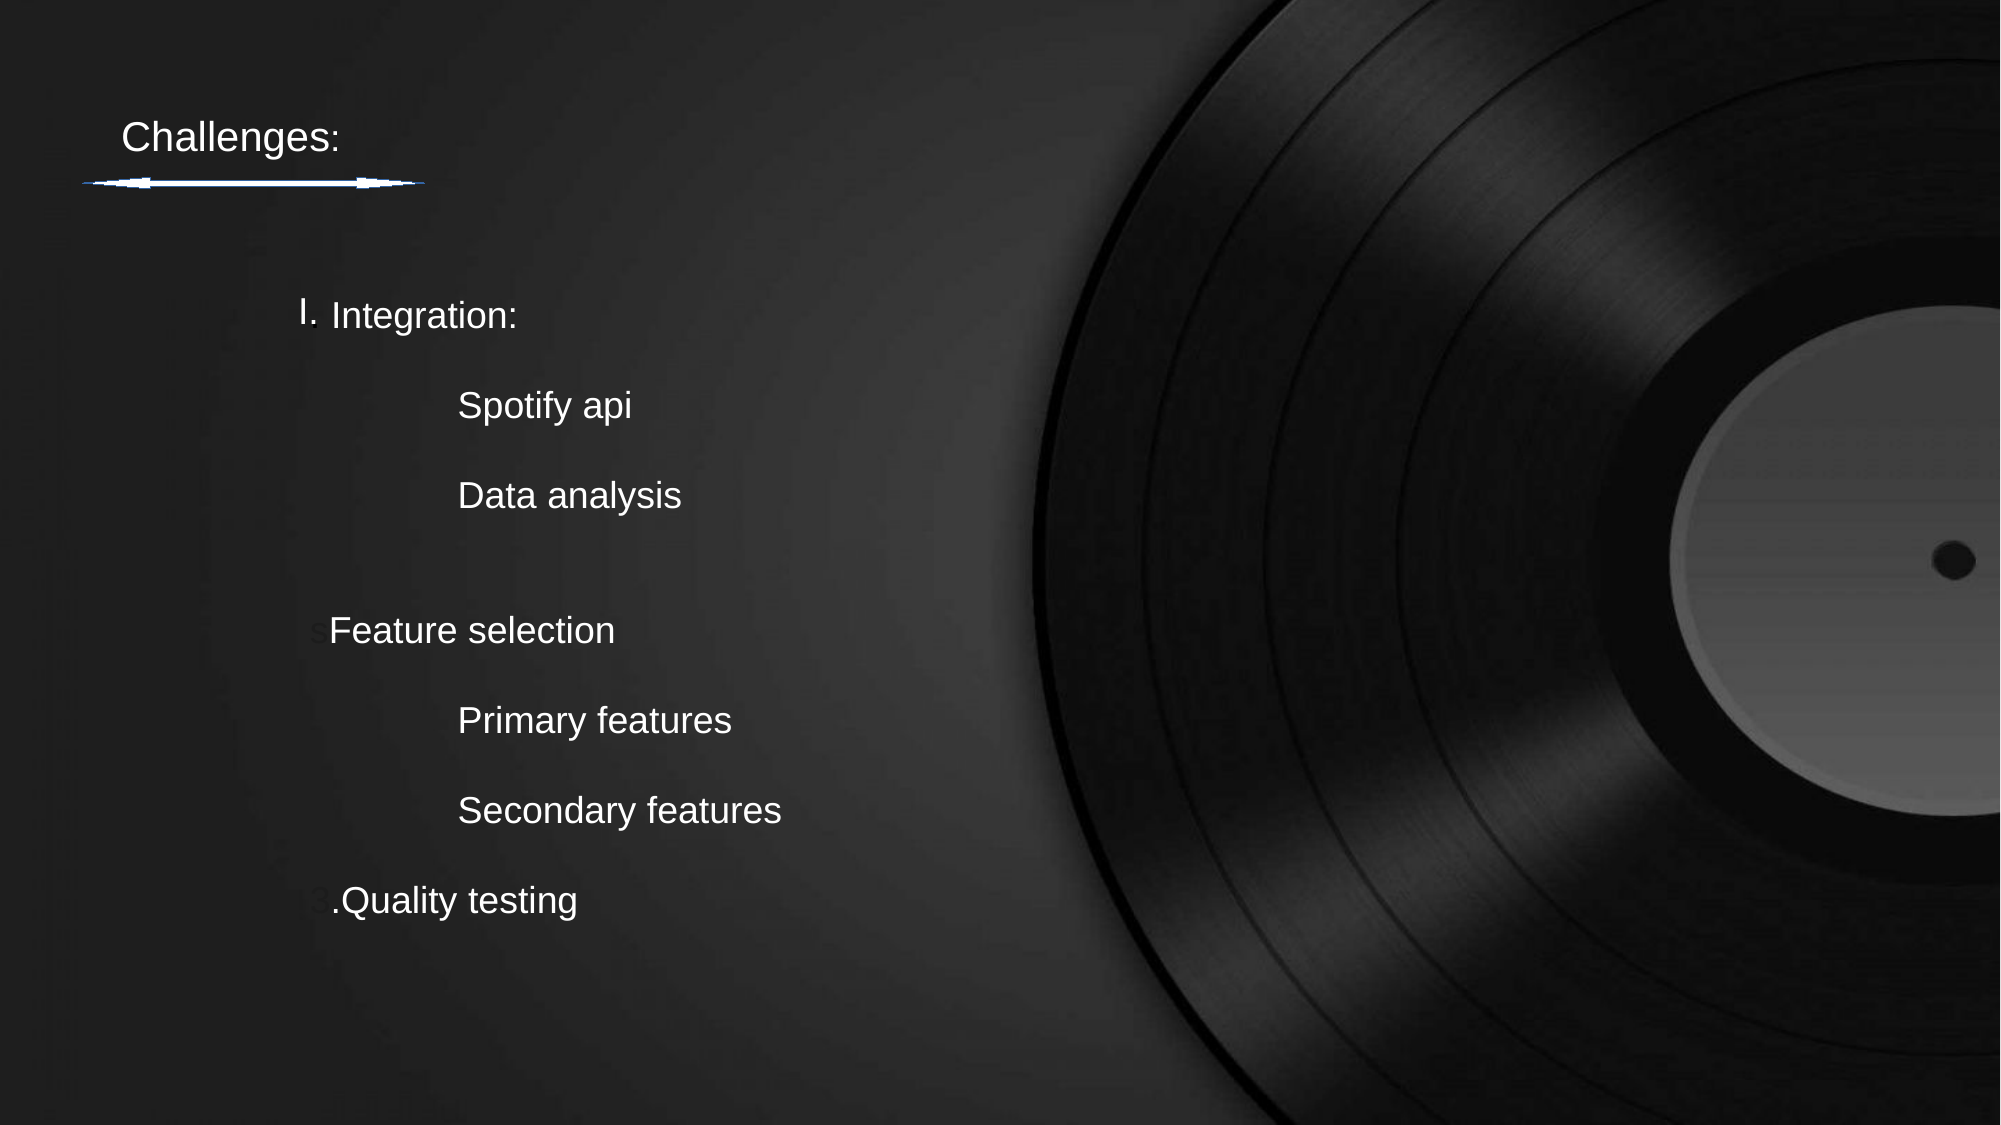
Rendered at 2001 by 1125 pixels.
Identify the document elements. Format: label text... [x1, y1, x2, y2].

text_box . Integration: Spotify api Data analysis sFeature selection Primary features Secondary features 3.Quality testing [295, 283, 1748, 886]
picture [0, 0, 2001, 1125]
text_box Challenges: [106, 106, 556, 168]
text_box [82, 177, 425, 189]
text_box I. [283, 283, 650, 341]
